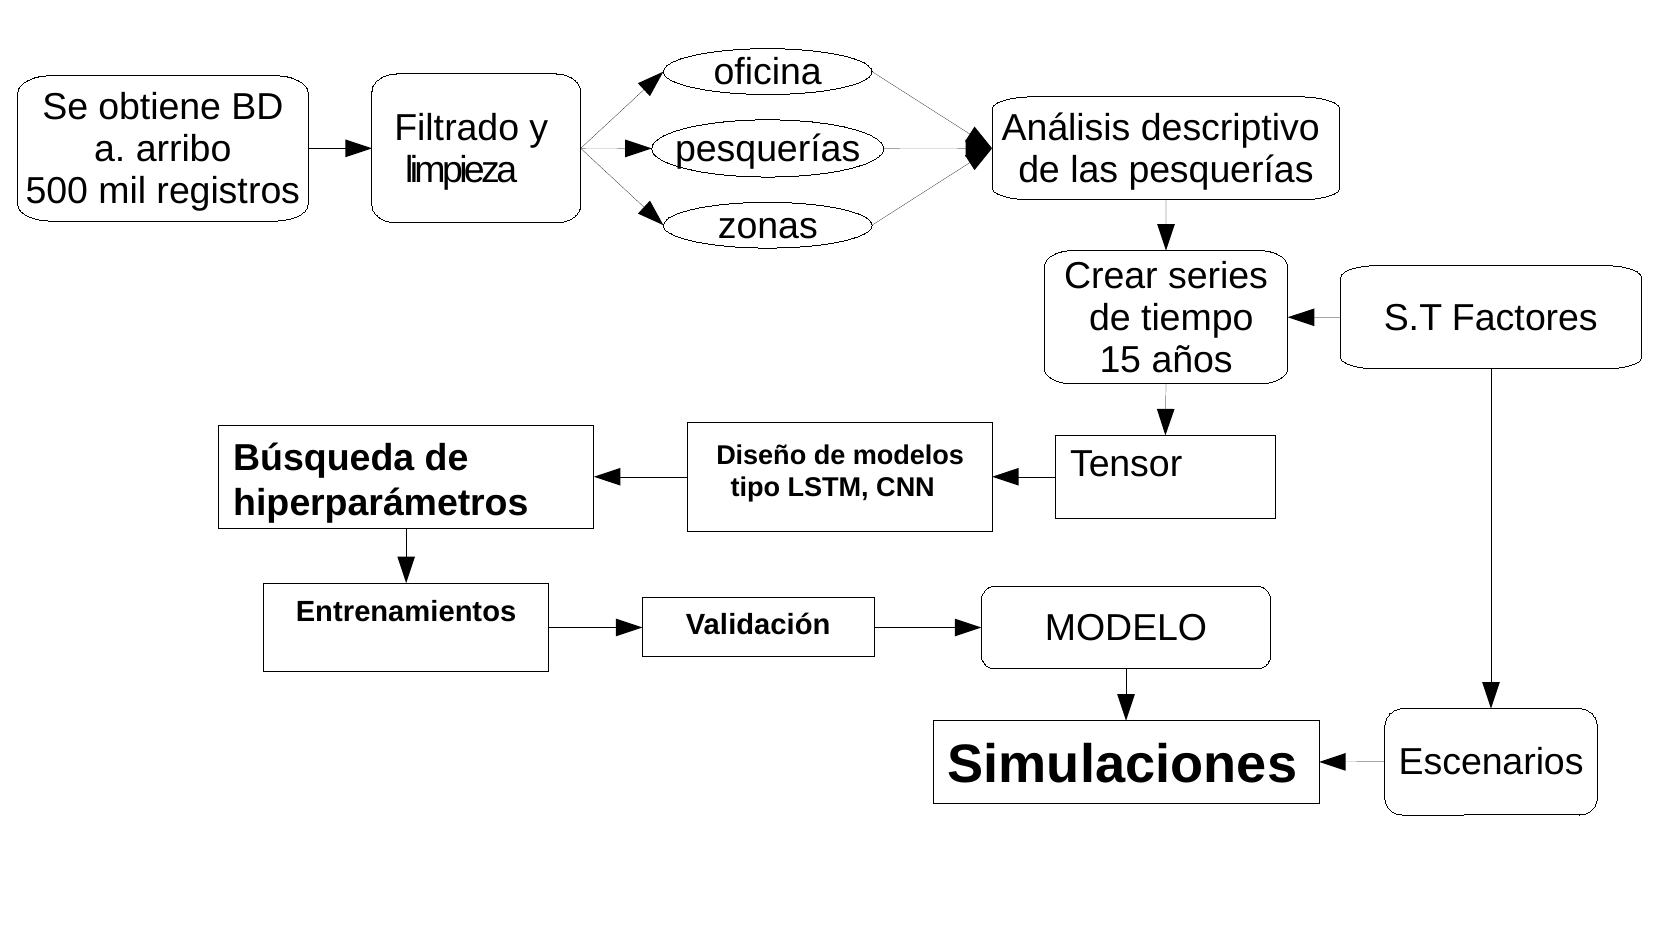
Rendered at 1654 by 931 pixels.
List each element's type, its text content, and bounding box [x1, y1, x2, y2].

text_box Filtrado y limpieza [371, 73, 581, 223]
text_box Se obtiene BD a. arribo 500 mil registros [17, 75, 309, 222]
text_box Crear series de tiempo 15 años [1044, 250, 1288, 384]
text_box Tensor [1055, 435, 1276, 519]
text_box Análisis descriptivo de las pesquerías [992, 96, 1340, 200]
text_box Diseño de modelos tipo LSTM, CNN [687, 422, 993, 532]
text_box Búsqueda de hiperparámetros [218, 425, 594, 529]
text_box oficina [663, 48, 872, 95]
text_box MODELO [981, 586, 1271, 669]
text_box zonas [663, 202, 872, 249]
text_box Validación [642, 597, 875, 657]
text_box Simulaciones [933, 720, 1320, 804]
text_box Entrenamientos [263, 583, 549, 672]
text_box S.T Factores [1340, 265, 1642, 369]
text_box Escenarios [1384, 708, 1598, 816]
text_box pesquerías [651, 119, 884, 178]
